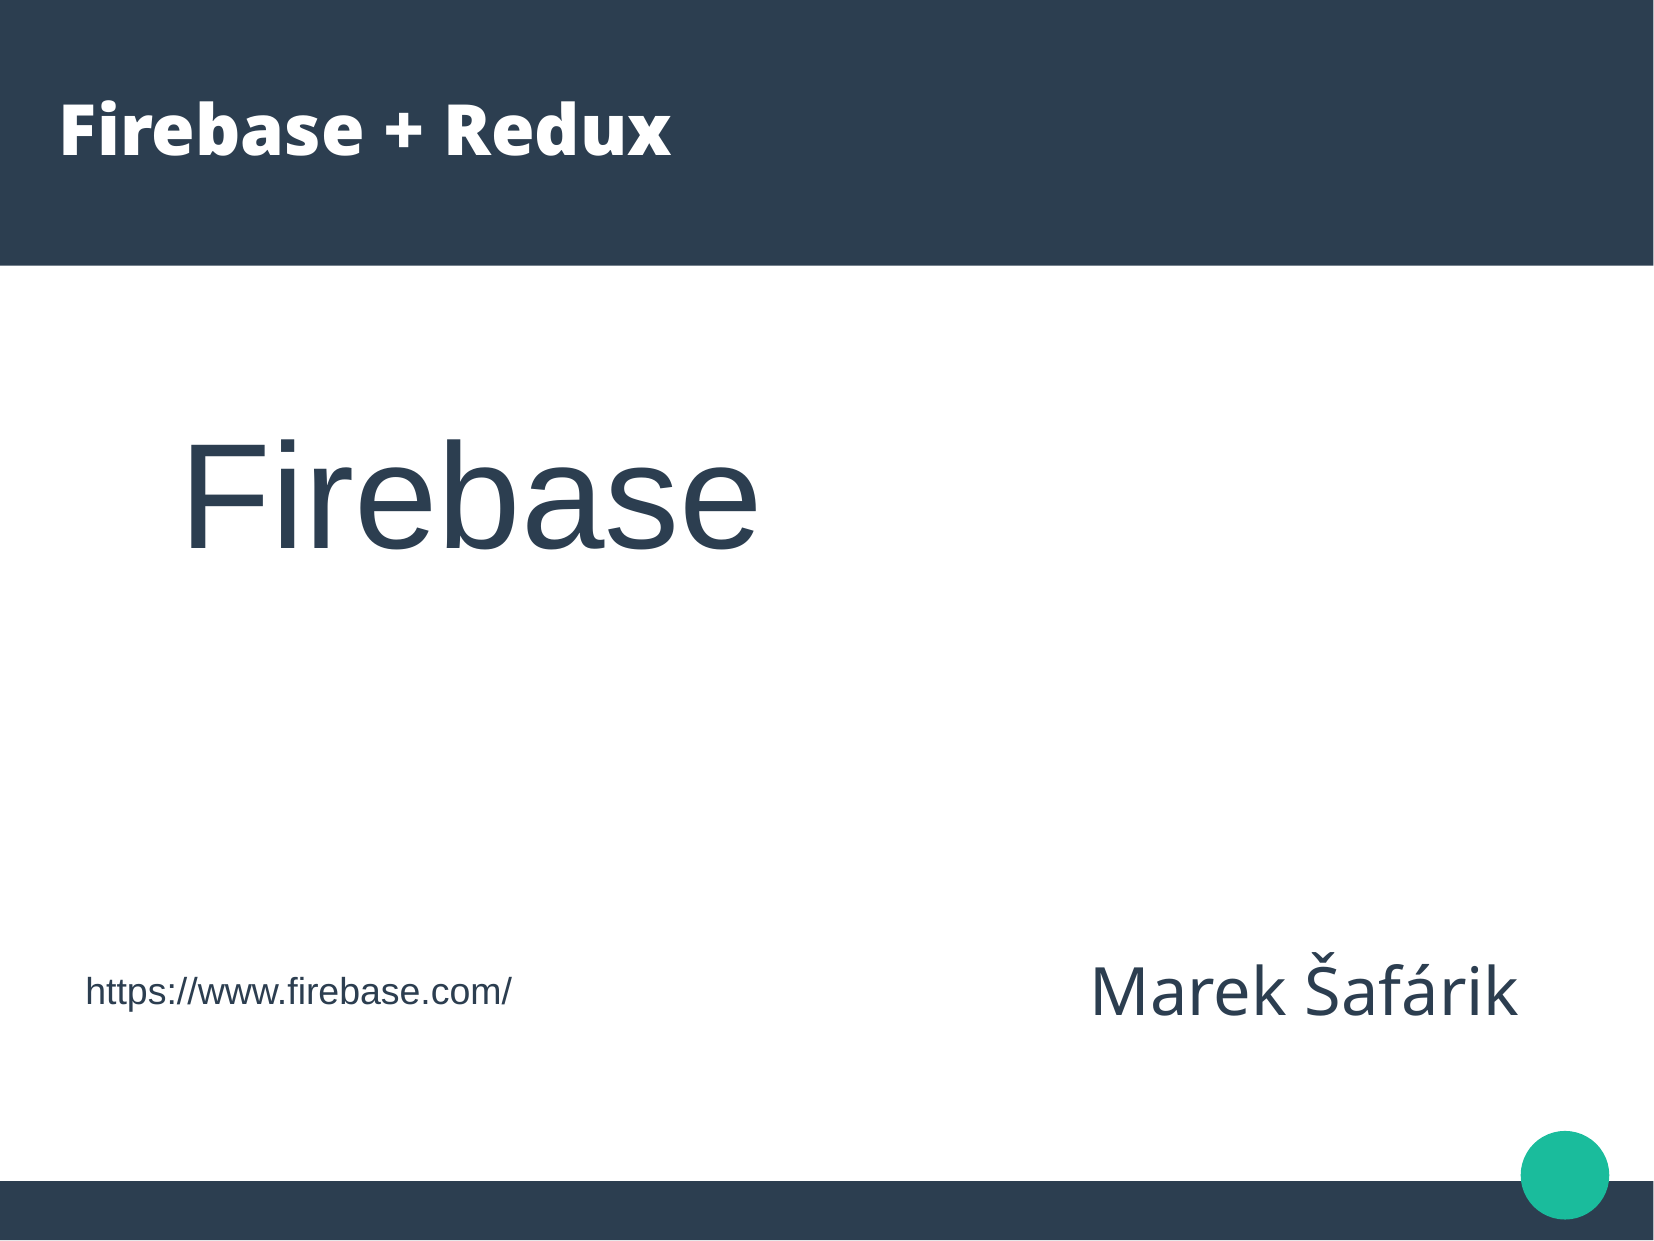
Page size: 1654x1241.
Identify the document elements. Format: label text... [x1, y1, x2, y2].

title Firebase + Redux [59, 49, 1595, 207]
text_box https://www.firebase.com/ [70, 963, 586, 1021]
text_box Firebase [165, 405, 916, 755]
subtitle Marek Šafárik [1020, 855, 1591, 1126]
